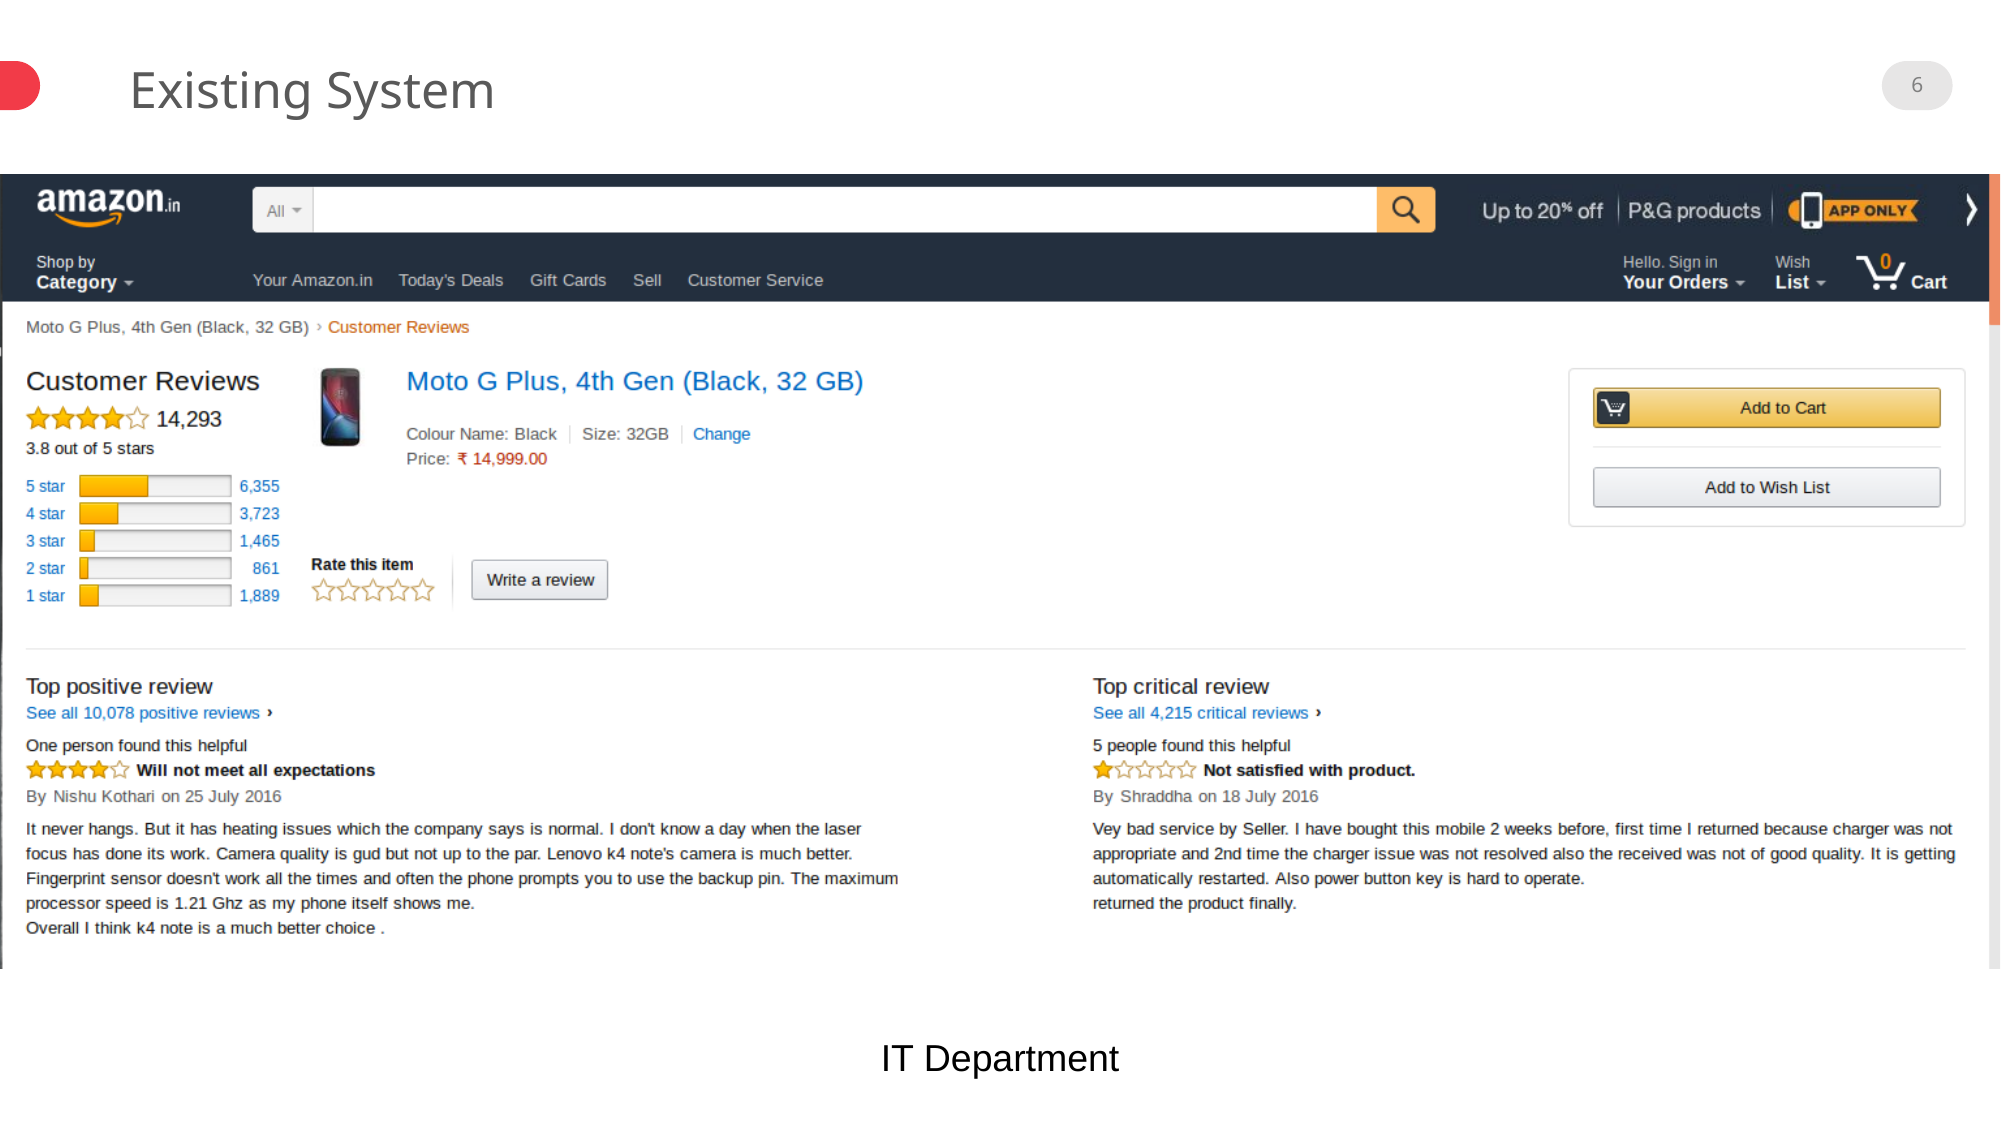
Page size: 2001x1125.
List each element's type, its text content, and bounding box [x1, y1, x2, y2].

list Existing System [54, 65, 1844, 139]
text_box IT Department [865, 1029, 1135, 1087]
slide_number <number> [1881, 53, 1953, 118]
picture [0, 174, 2001, 969]
